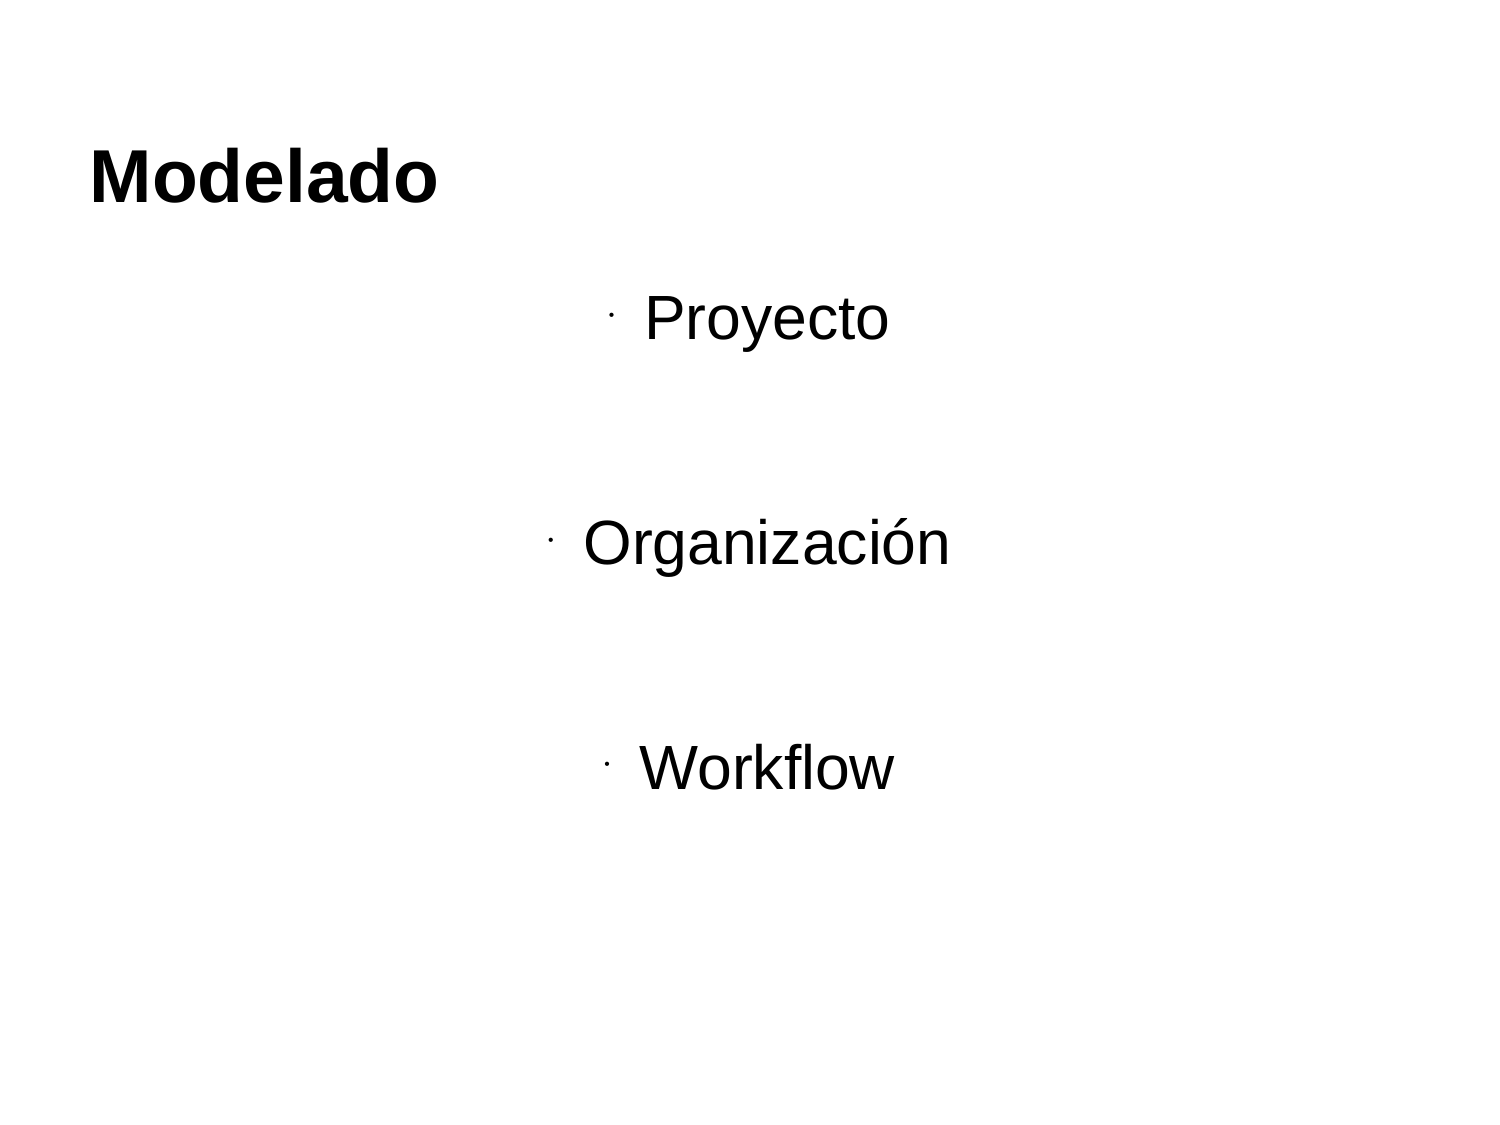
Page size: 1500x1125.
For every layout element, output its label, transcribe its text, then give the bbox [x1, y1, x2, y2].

text_box Modelado [75, 45, 1425, 233]
text_box Proyecto Organización Workflow [75, 262, 1425, 1078]
